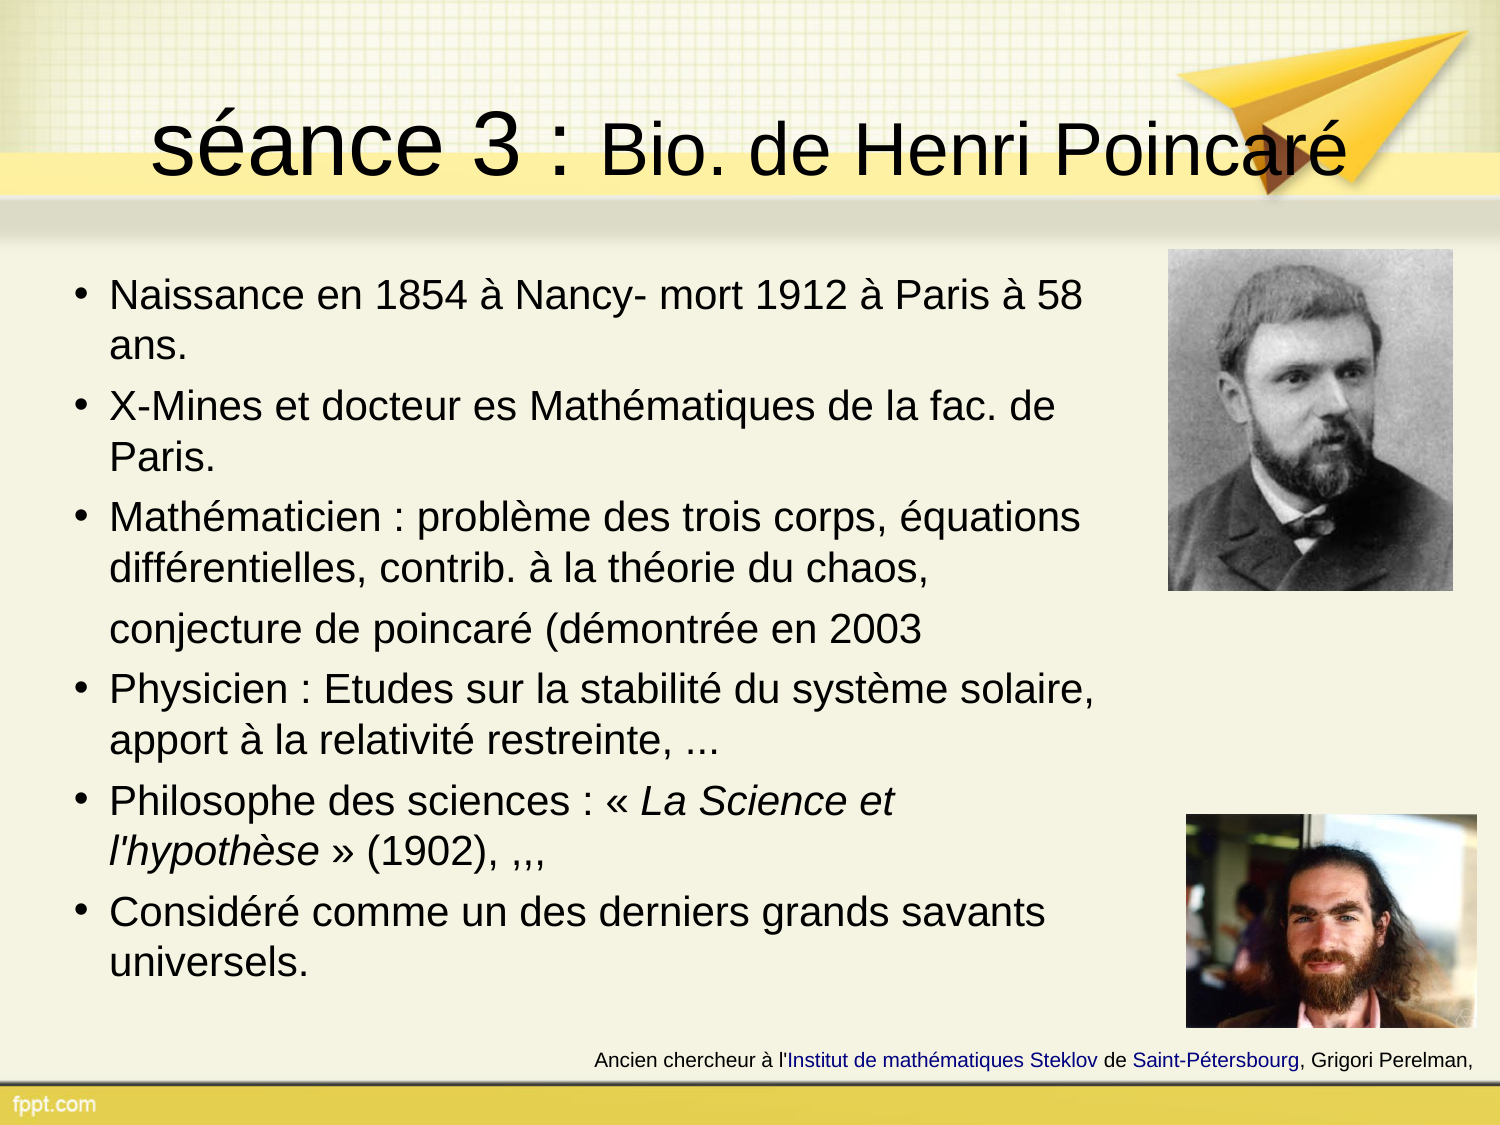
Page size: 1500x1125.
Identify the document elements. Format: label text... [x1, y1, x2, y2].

text_box Ancien chercheur à l'Institut de mathématiques Steklov de Saint-Pétersbourg, Grigori Perelman, [579, 1039, 1489, 1080]
title séance 3 : Bio. de Henri Poincaré [75, 45, 1426, 233]
picture [0, 0, 1500, 1125]
list Naissance en 1854 à Nancy- mort 1912 à Paris à 58 ans. X-Mines et docteur es Mathématiques de la fac. de Paris. Mathématicien : problème des trois corps, équations différentielles, contrib. à la théorie du chaos, conjecture de poincaré (démontrée en 2003 Physicien : Etudes sur la stabilité du système solaire, apport à la relativité restreinte, ... Philosophe des sciences : « La Science et l'hypothèse » (1902), ,,, Considéré comme un des derniers grands savants universels. [59, 259, 1142, 1003]
